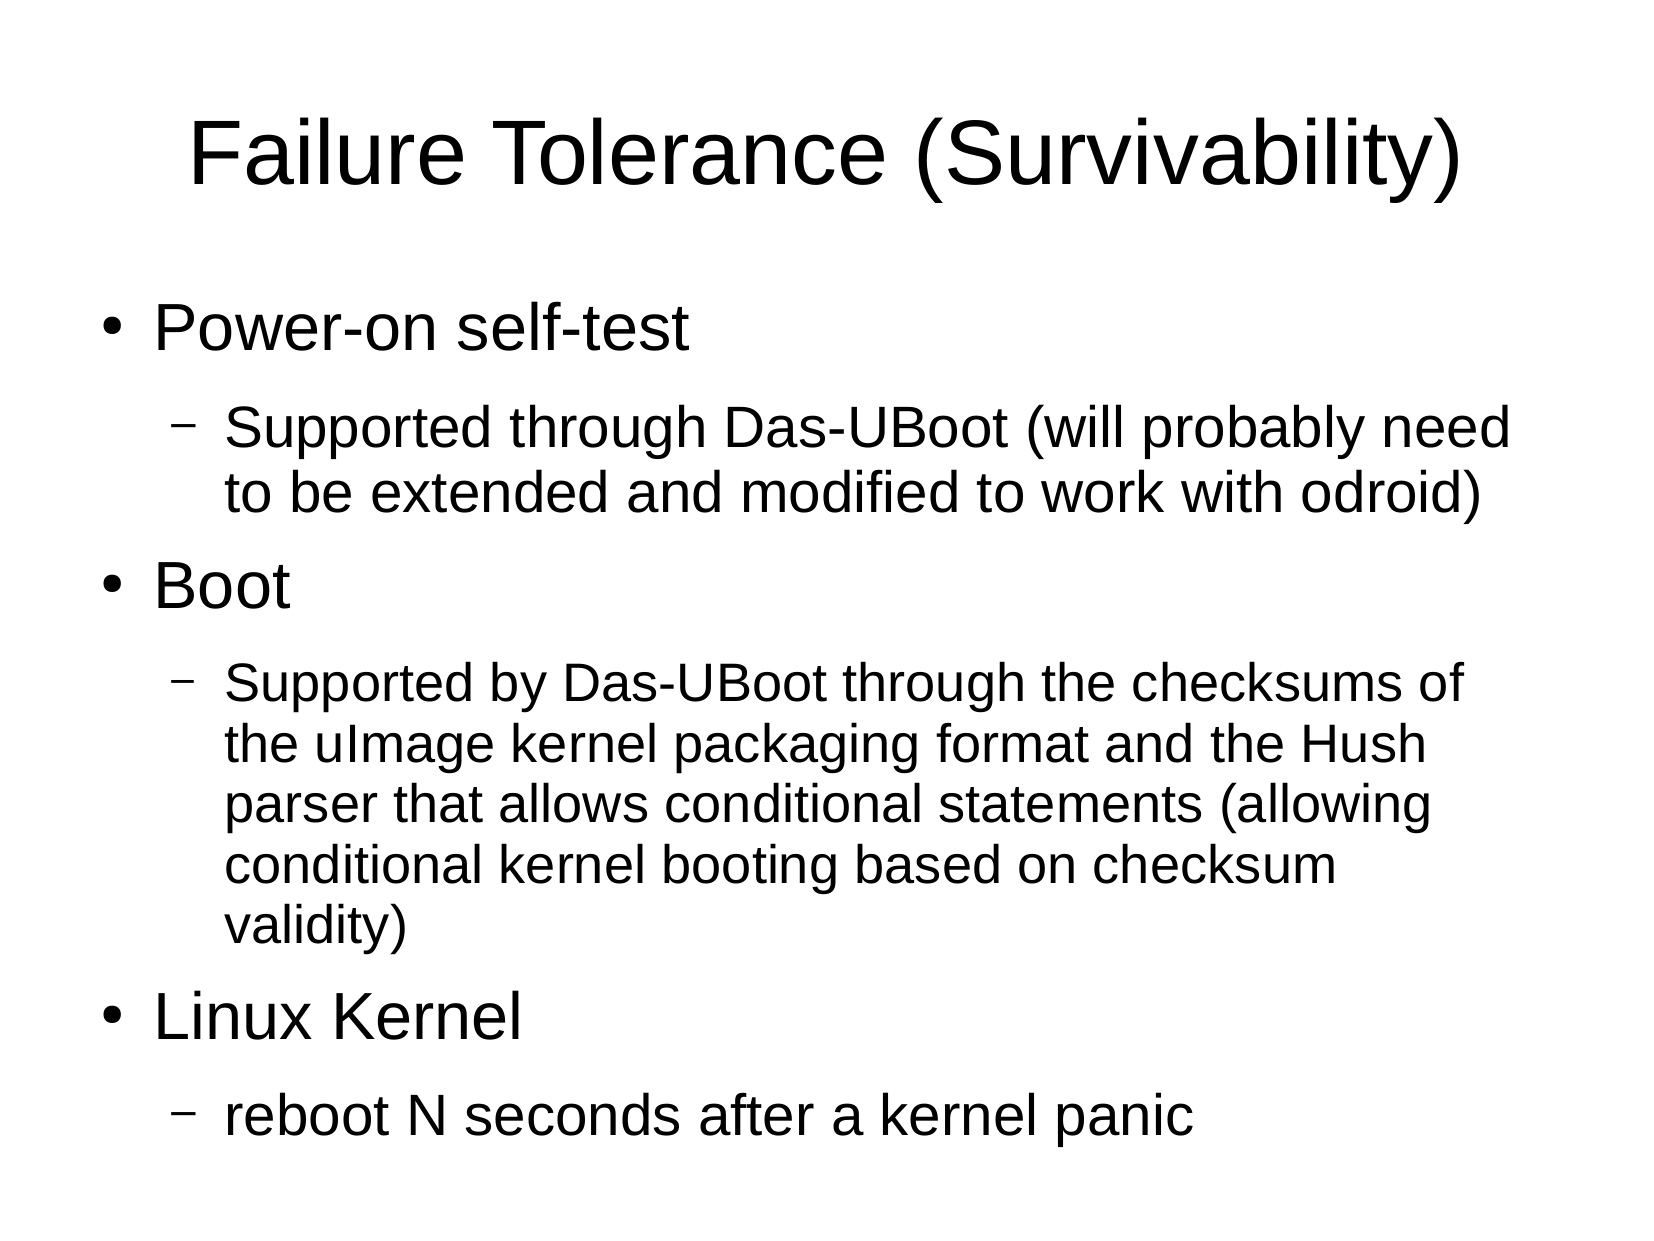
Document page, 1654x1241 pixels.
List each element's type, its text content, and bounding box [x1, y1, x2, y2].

list Power-on self-test Supported through Das-UBoot (will probably need to be extended and modified to work with odroid) Boot Supported by Das-UBoot through the checksums of the uImage kernel packaging format and the Hush parser that allows conditional statements (allowing conditional kernel booting based on checksum validity) Linux Kernel reboot N seconds after a kernel panic [82, 290, 1538, 1216]
title Failure Tolerance (Survivability) [82, 49, 1571, 257]
